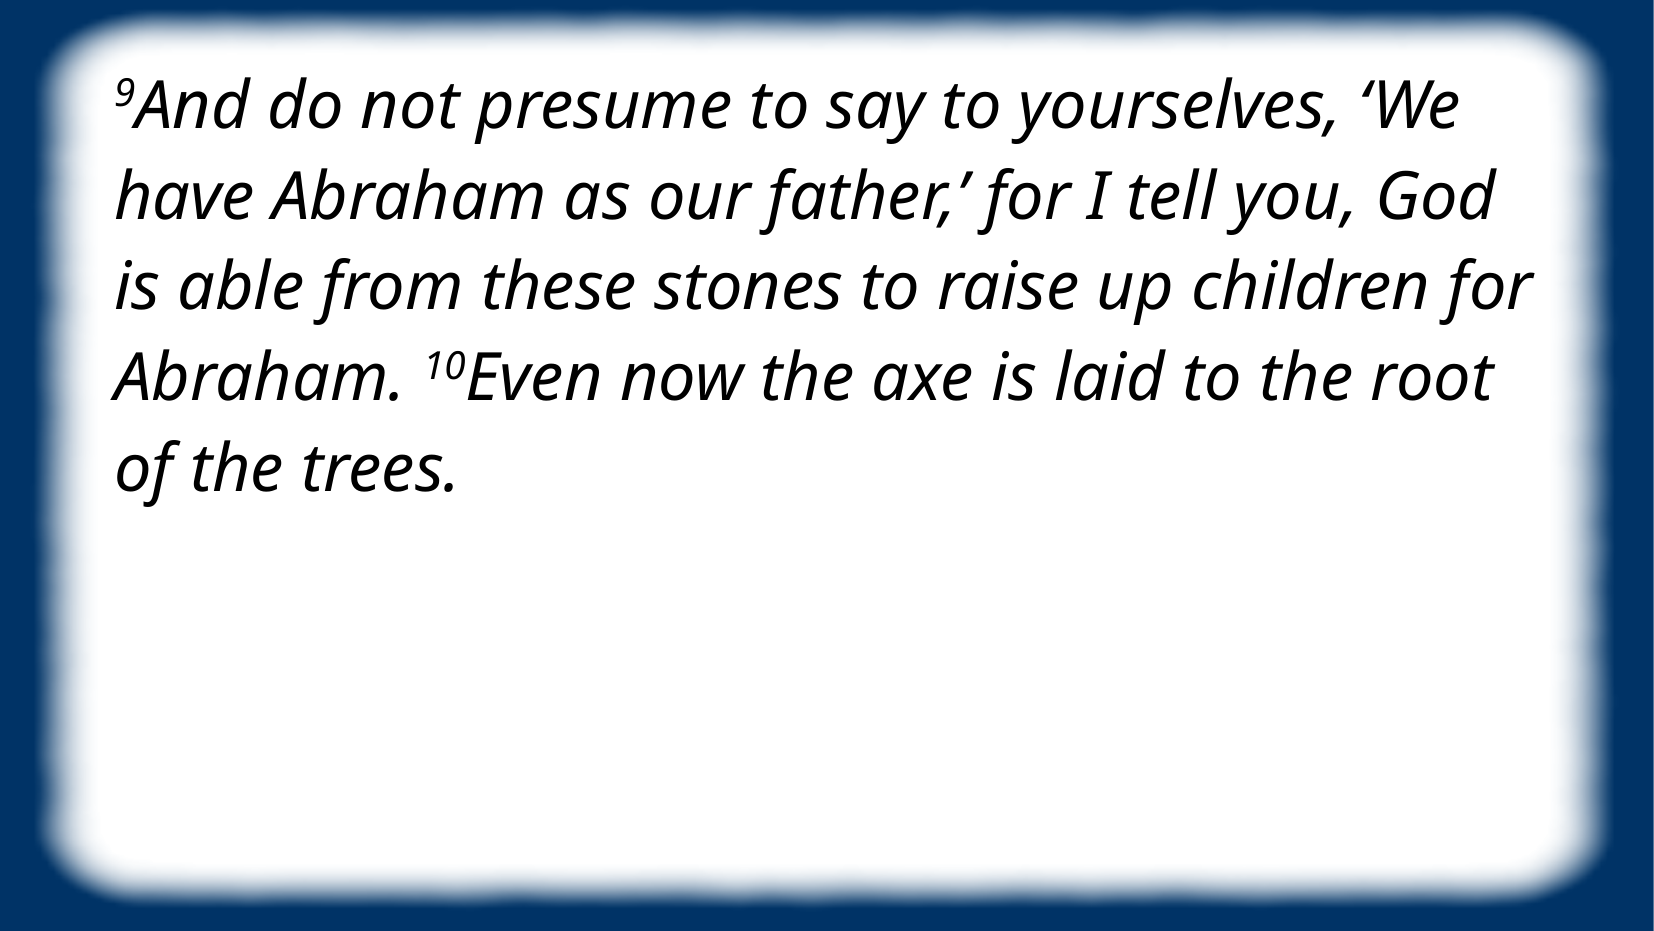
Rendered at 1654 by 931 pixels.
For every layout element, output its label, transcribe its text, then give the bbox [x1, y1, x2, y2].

picture [0, 0, 1654, 931]
text_box 9And do not presume to say to yourselves, ‘We have Abraham as our father,’ for I tell you, God is able from these stones to raise up children for Abraham. 10Even now the axe is laid to the root of the trees. [99, 49, 1570, 509]
